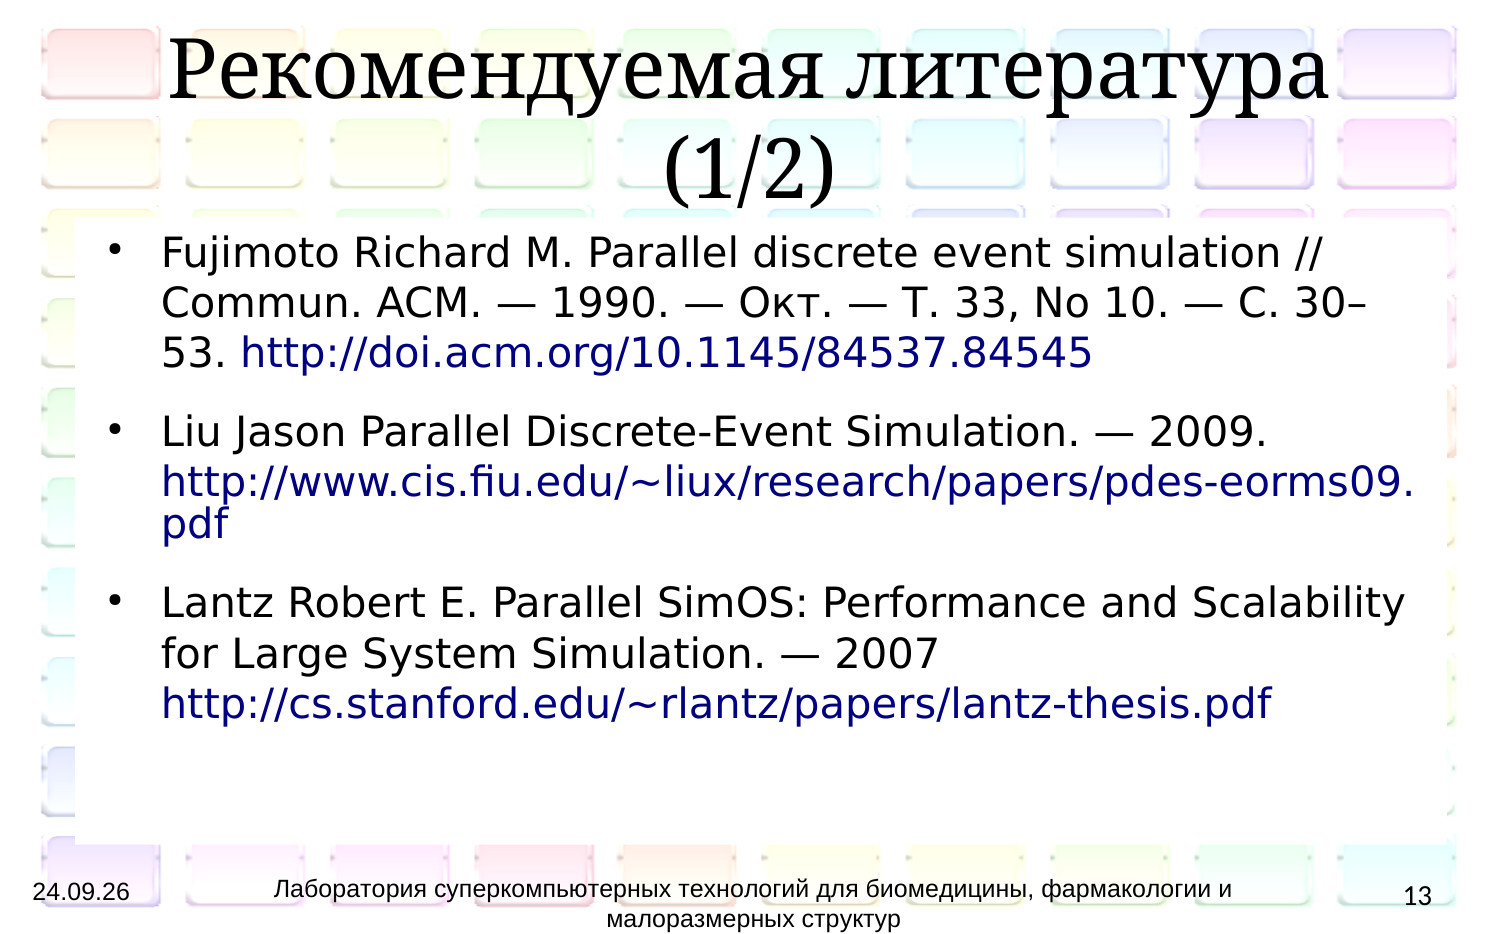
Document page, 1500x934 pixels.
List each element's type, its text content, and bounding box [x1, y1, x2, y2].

picture [0, 0, 1500, 934]
text_box 14.04.14 [17, 868, 184, 918]
title Рекомендуемая литература (1/2) [75, 37, 1426, 193]
text_box Лаборатория суперкомпьютерных технологий для биомедицины, фармакологии и малоразмерных структур [171, 864, 1338, 915]
list Fujimoto Richard M. Parallel discrete event simulation // Commun. ACM. — 1990. — Окт. — Т. 33, No 10. — С. 30–53. http://doi.acm.org/10.1145/84537.84545 Liu Jason Parallel Discrete-Event Simulation. — 2009. http://www.cis.fiu.edu/~liux/research/papers/pdes-eorms09.pdf Lantz Robert E. Parallel SimOS: Performance and Scalability for Large System Simulation. — 2007 http://cs.stanford.edu/~rlantz/papers/lantz-thesis.pdf [75, 217, 1447, 845]
text_box <номер> [1387, 868, 1473, 918]
